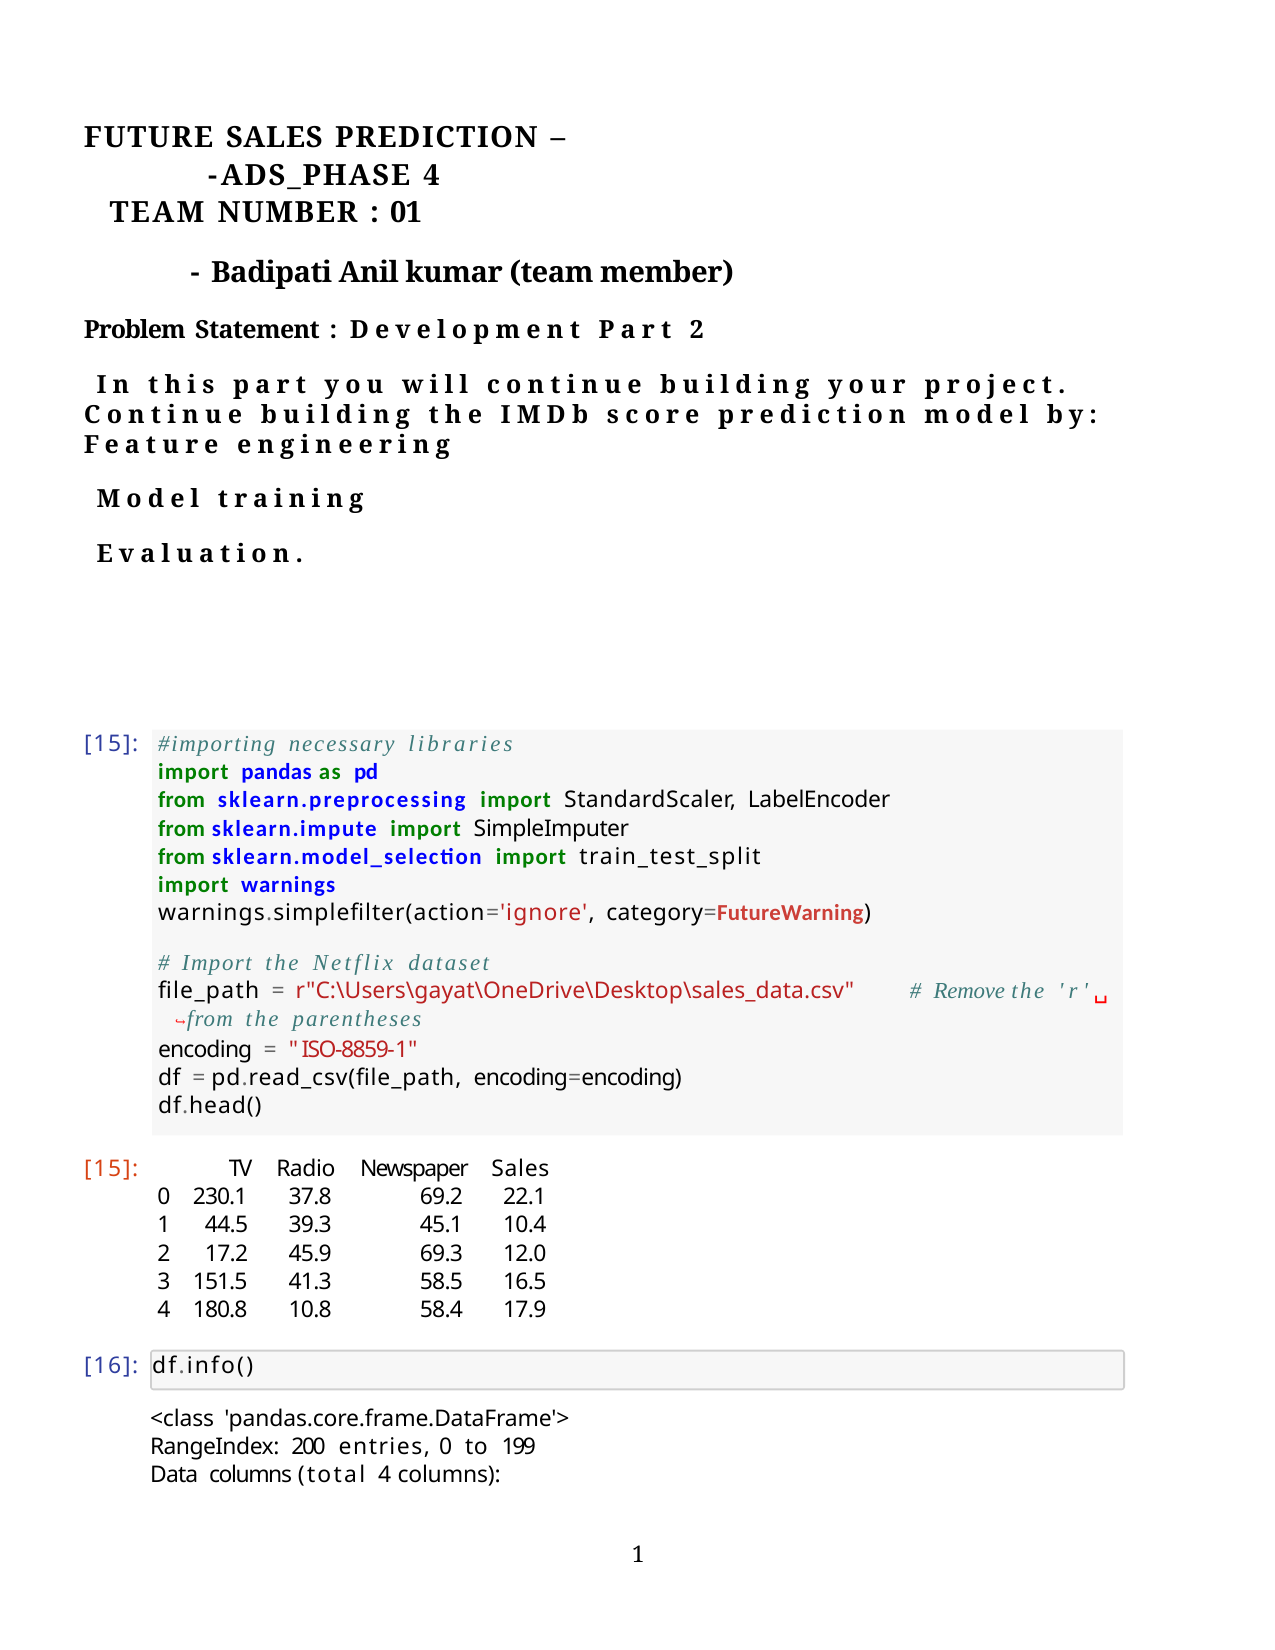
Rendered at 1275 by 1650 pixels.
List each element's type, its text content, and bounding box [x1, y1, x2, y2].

text_box FUTURE SALES PREDICTION – -ADS_PHASE 4 TEAM NUMBER : 01 - Badipati Anil kumar (team member) Problem Statement : Development Part 2 In this part you will continue building your project. Continue building the IMDb score prediction model by: Feature engineering Model training Evaluation. [82, 115, 1110, 572]
text_box [15]: [82, 1151, 146, 1184]
text_box TV Radio Newspaper Sales [226, 1151, 554, 1184]
text_box 0 230.1 37.8 1 44.5 39.3 2 17.2 45.9 3 151.5 41.3 4 180.8 10.8 [155, 1179, 339, 1325]
text_box [594, 1349, 1126, 1391]
text_box [15]: [82, 726, 146, 759]
text_box [625, 1534, 650, 1571]
text_box 69.2 22.1 45.1 10.4 69.3 12.0 58.5 16.5 58.4 17.9 [417, 1179, 554, 1325]
text_box [16]: df.info() <class 'pandas.core.frame.DataFrame'> RangeIndex: 200 entries, 0 to 199 Data columns (total 4 columns): [82, 1348, 594, 1496]
text_box #importing necessary libraries import pandas as pd from sklearn.preprocessing import StandardScaler, LabelEncoder from sklearn.impute import SimpleImputer from sklearn.model_selection import train_test_split import warnings warnings.simplefilter(action='ignore', category=FutureWarning) # Import the Netflix dataset file_path = r"C:\Users\gayat\OneDrive\Desktop\sales_data.csv" # Remove the 'r'␣ ↪from the parentheses encoding = "ISO-8859-1" df = pd.read_csv(file_path, encoding=encoding) df.head() [152, 729, 1123, 1136]
